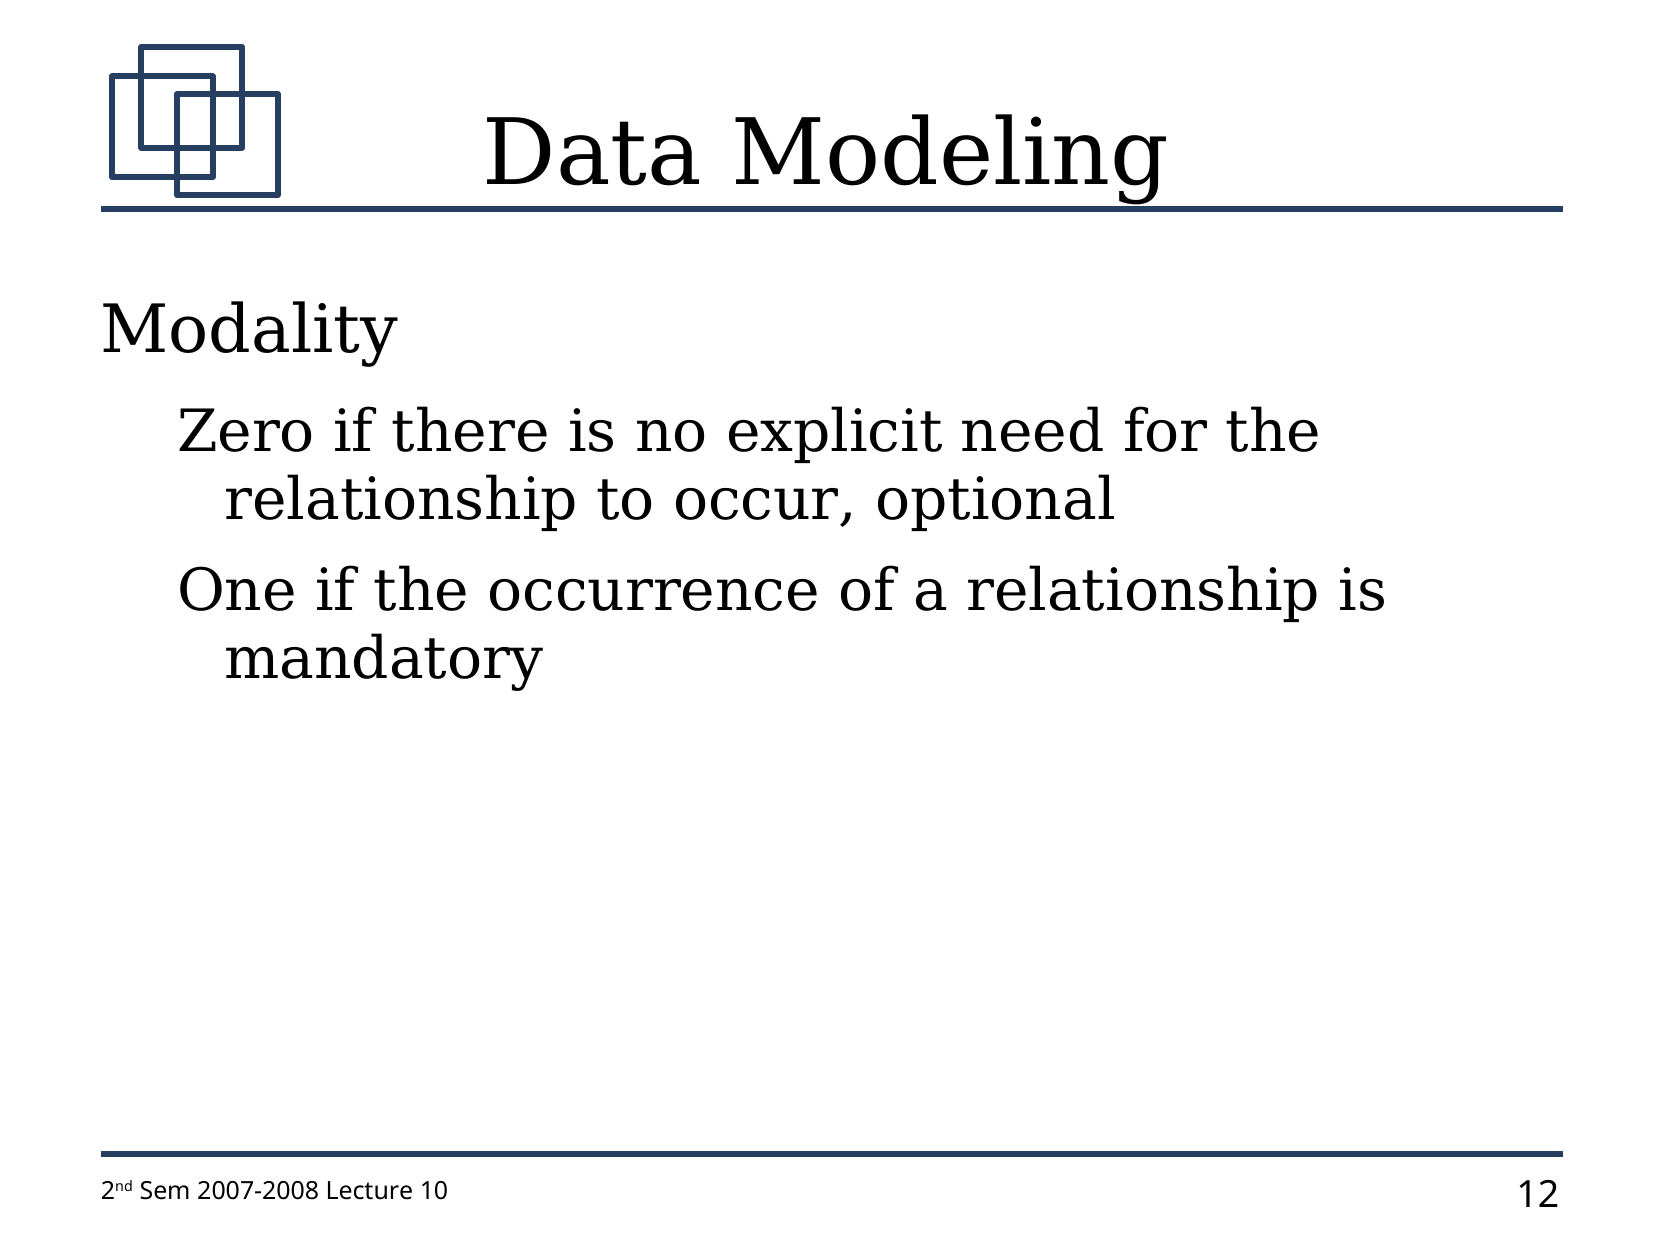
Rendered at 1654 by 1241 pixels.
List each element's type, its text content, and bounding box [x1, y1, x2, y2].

title Data Modeling [82, 49, 1571, 257]
list Modality Zero if there is no explicit need for the relationship to occur, optional One if the occurrence of a relationship is mandatory [82, 290, 1571, 1109]
